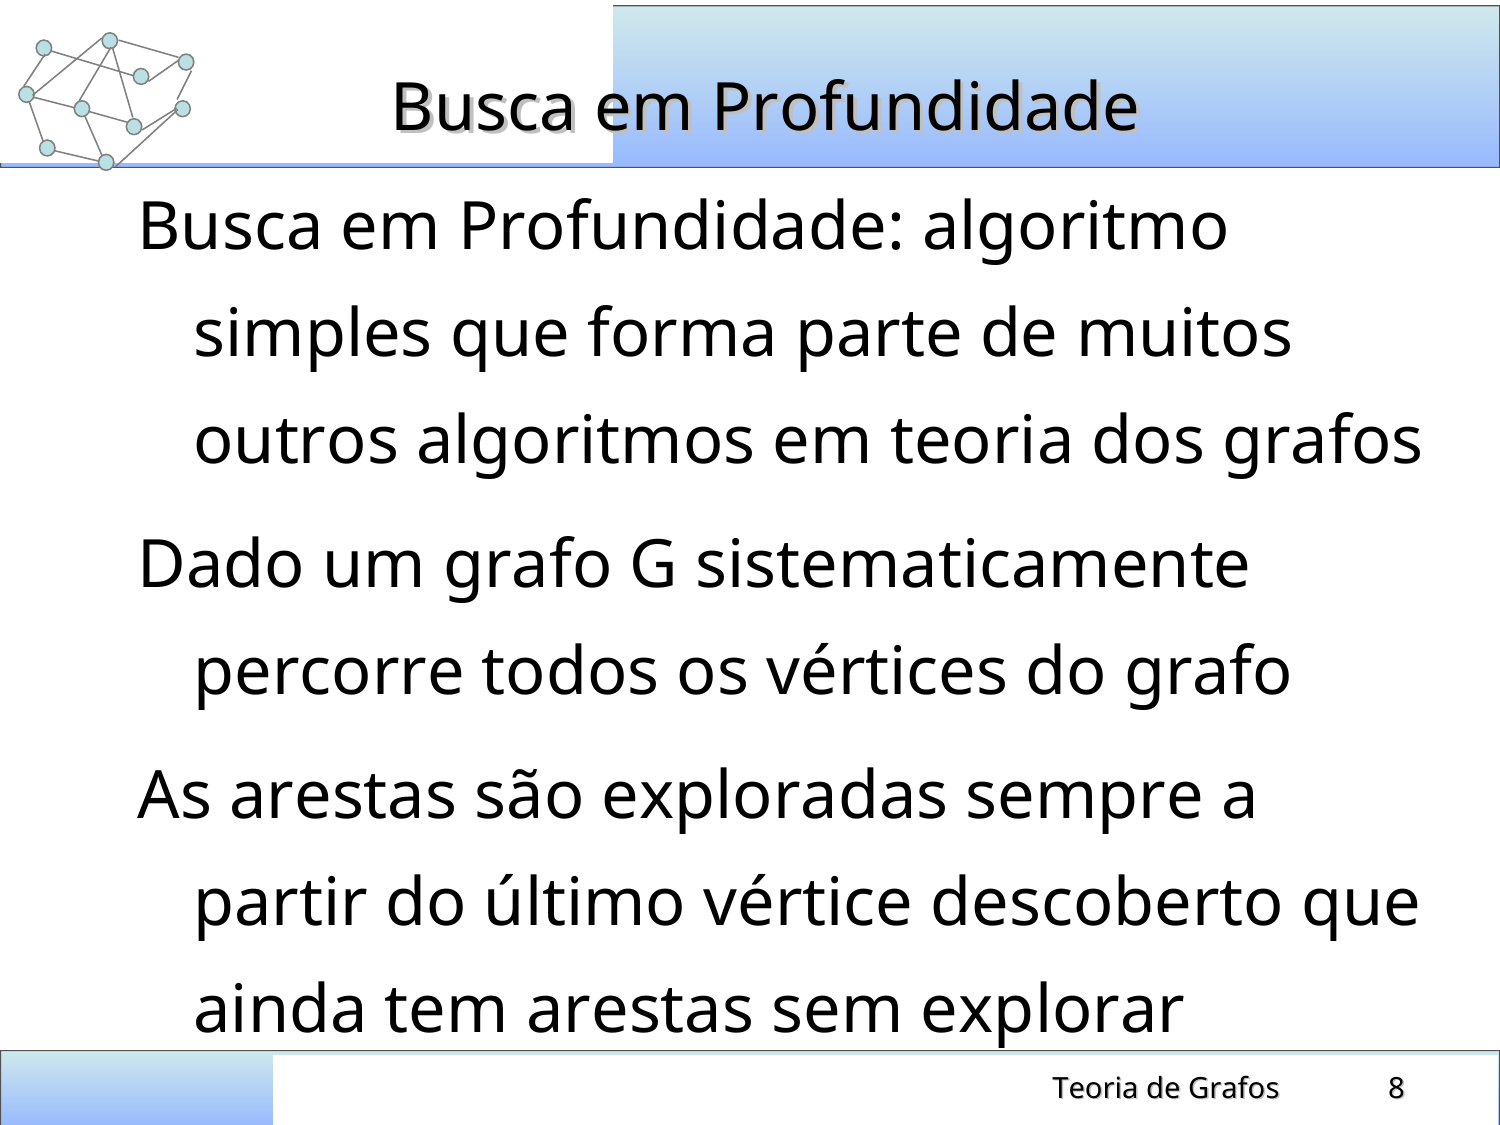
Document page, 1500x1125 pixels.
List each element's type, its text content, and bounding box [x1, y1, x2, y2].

title Busca em Profundidade [237, 48, 1295, 144]
list Busca em Profundidade: algoritmo simples que forma parte de muitos outros algoritmos em teoria dos grafos Dado um grafo G sistematicamente percorre todos os vértices do grafo As arestas são exploradas sempre a partir do último vértice descoberto que ainda tem arestas sem explorar [137, 162, 1445, 1116]
